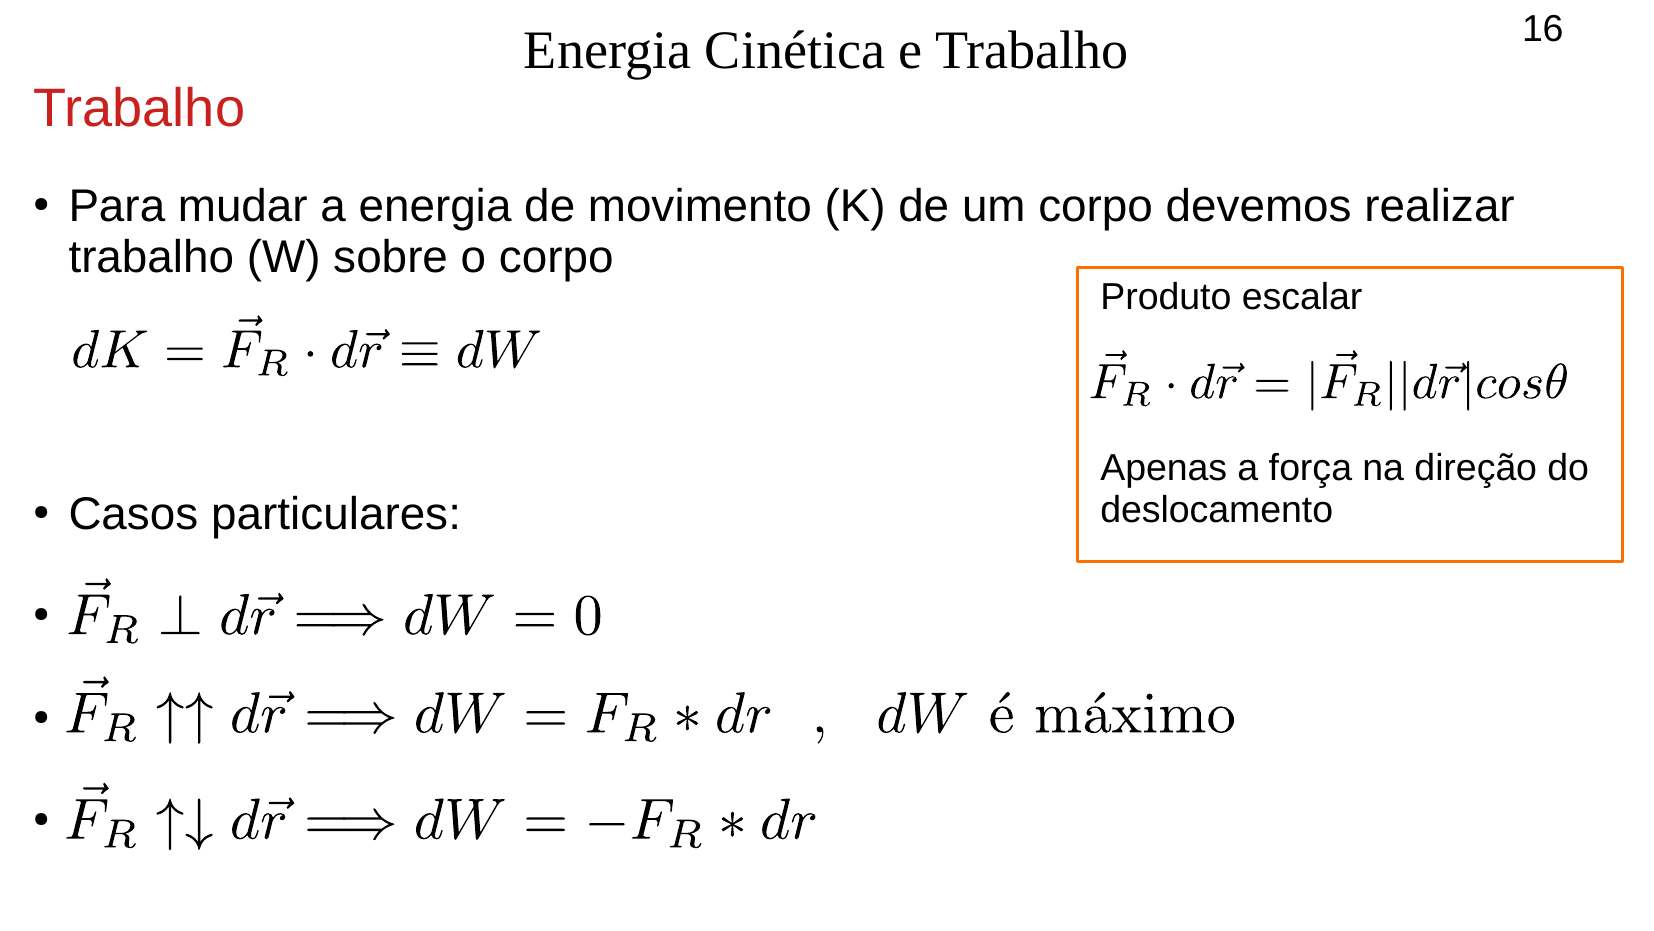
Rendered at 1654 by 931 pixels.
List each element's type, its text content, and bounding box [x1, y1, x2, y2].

picture [63, 782, 816, 850]
text_box <number> [1507, 0, 1654, 71]
text_box Trabalho Para mudar a energia de movimento (K) de um corpo devemos realizar trabalho (W) sobre o corpo Casos particulares: [1079, 269, 1615, 560]
picture [63, 676, 1235, 744]
picture [1088, 350, 1567, 411]
picture [63, 575, 603, 646]
text_box Trabalho Para mudar a energia de movimento (K) de um corpo devemos realizar trabalho (W) sobre o corpo Casos particulares: [18, 70, 1615, 891]
text_box Energia Cinética e Trabalho [509, 0, 1145, 88]
text_box Apenas a força na direção do deslocamento [1085, 439, 1615, 538]
text_box Produto escalar [1085, 269, 1378, 325]
picture [69, 313, 543, 379]
